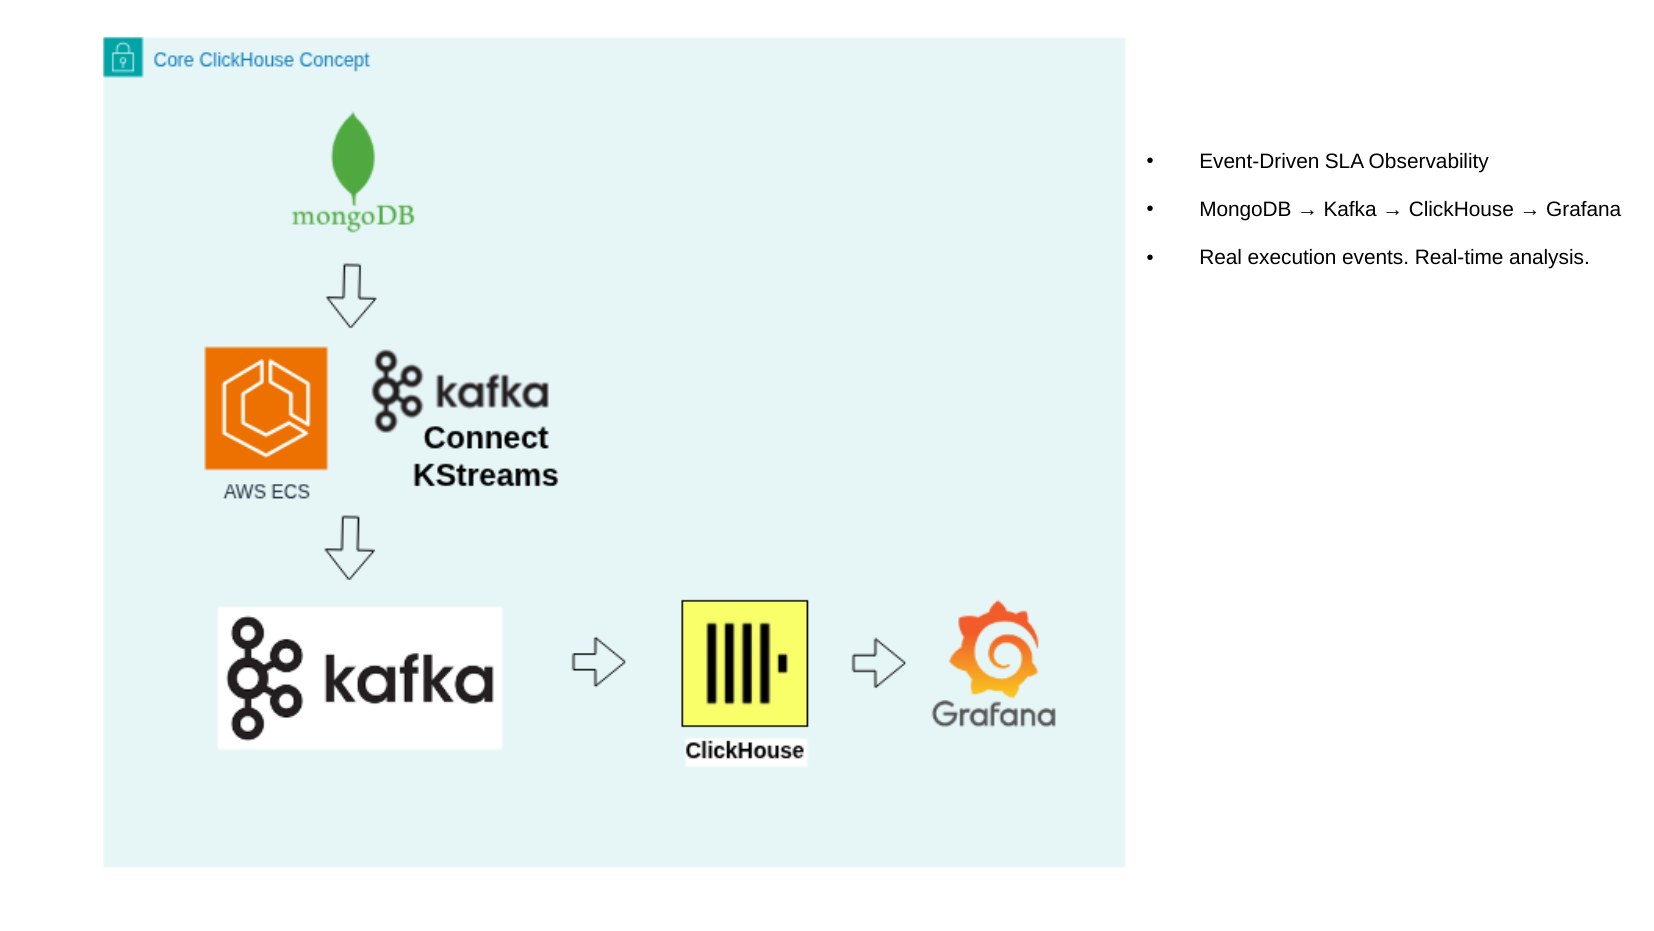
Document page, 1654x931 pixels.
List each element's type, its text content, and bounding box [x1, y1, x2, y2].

list Event-Driven SLA Observability MongoDB → Kafka → ClickHouse → Grafana Real execution events. Real-time analysis. [1128, 150, 1651, 301]
picture [103, 37, 1126, 868]
